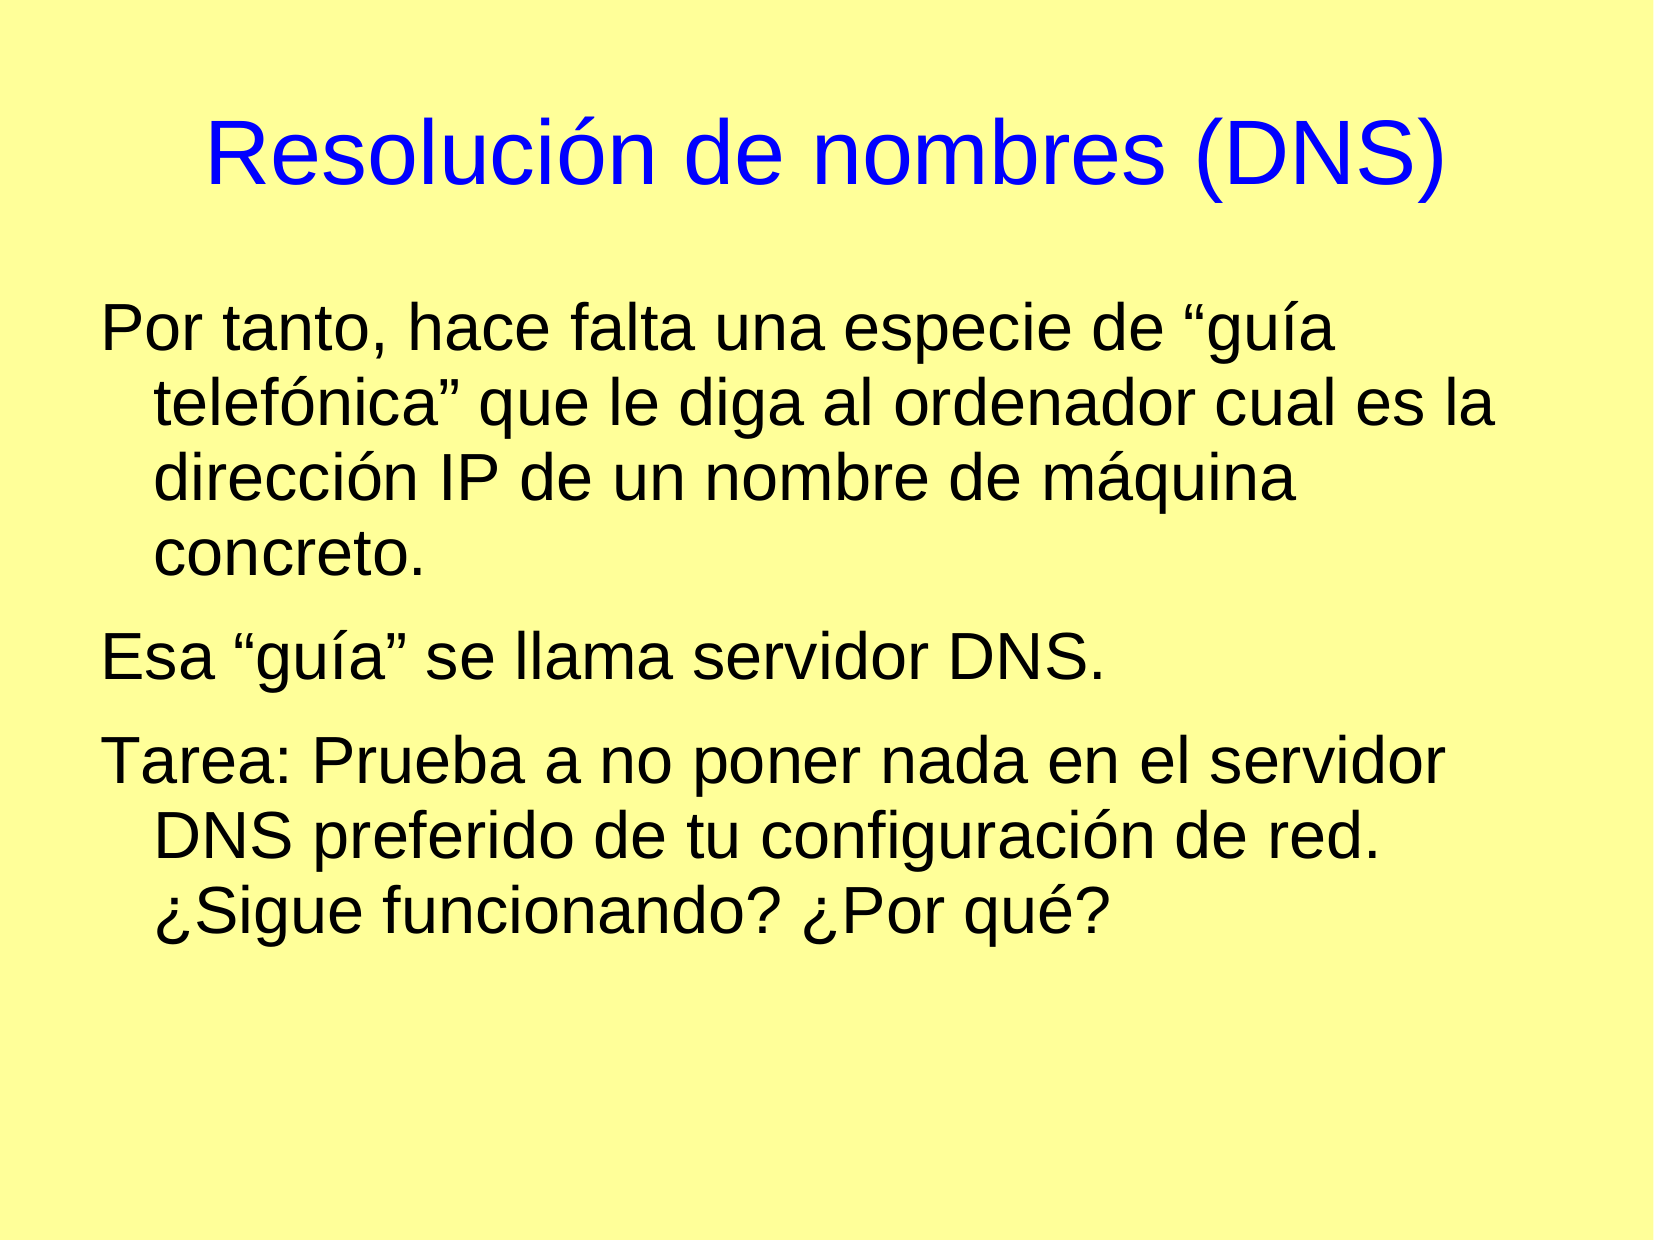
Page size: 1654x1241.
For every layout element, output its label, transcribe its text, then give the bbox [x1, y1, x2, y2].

title Resolución de nombres (DNS) [82, 56, 1571, 250]
list Por tanto, hace falta una especie de “guía telefónica” que le diga al ordenador cual es la dirección IP de un nombre de máquina concreto. Esa “guía” se llama servidor DNS. Tarea: Prueba a no poner nada en el servidor DNS preferido de tu configuración de red. ¿Sigue funcionando? ¿Por qué? [82, 290, 1571, 1094]
